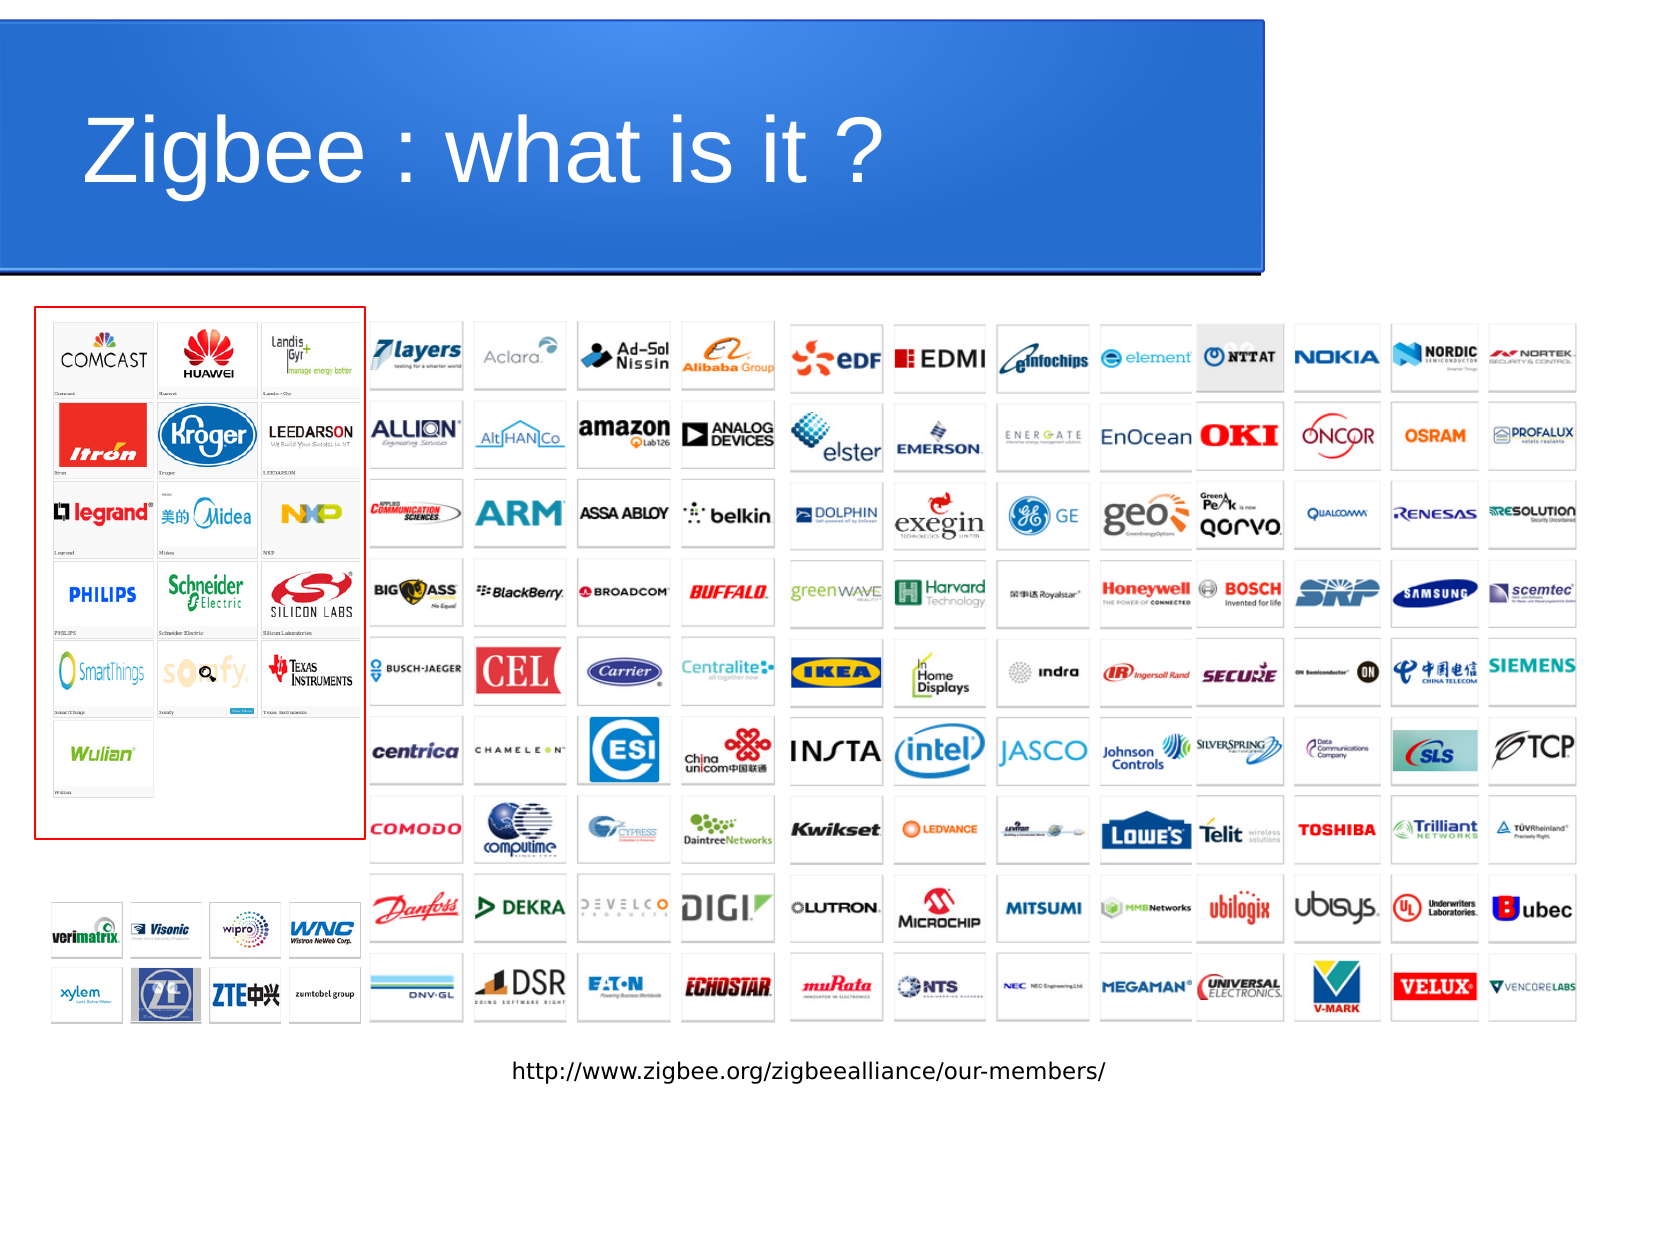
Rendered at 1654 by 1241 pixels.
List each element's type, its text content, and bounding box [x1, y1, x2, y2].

picture [45, 318, 1583, 1028]
text_box http://www.zigbee.org/zigbeealliance/our-members/ [47, 1051, 1571, 1093]
title Zigbee : what is it ? [82, 47, 1235, 252]
text_box [35, 307, 365, 839]
